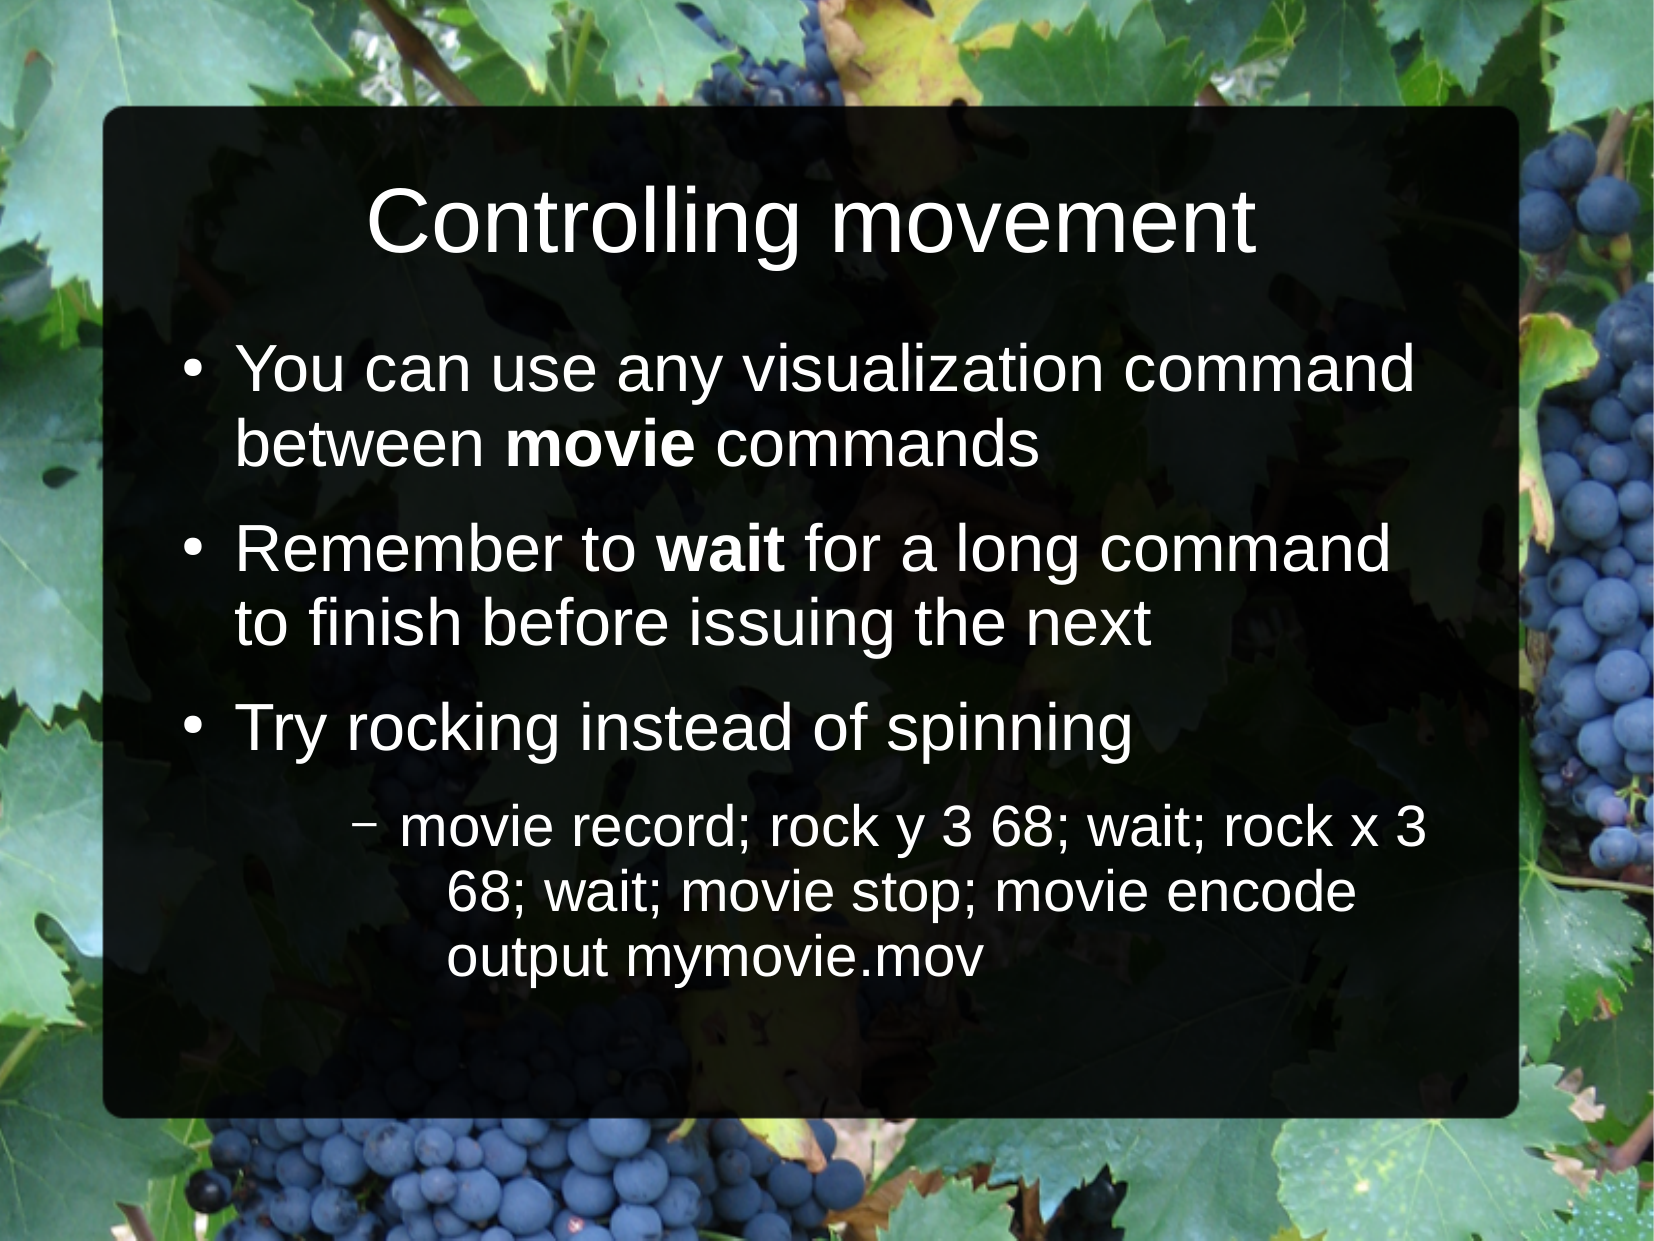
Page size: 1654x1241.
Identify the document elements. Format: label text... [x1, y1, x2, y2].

list You can use any visualization command between movie commands Remember to wait for a long command to finish before issuing the next Try rocking instead of spinning movie record; rock y 3 68; wait; rock x 3 68; wait; movie stop; movie encode output mymovie.mov [163, 331, 1463, 1088]
picture [0, 0, 1654, 1241]
title Controlling movement [118, 125, 1506, 318]
